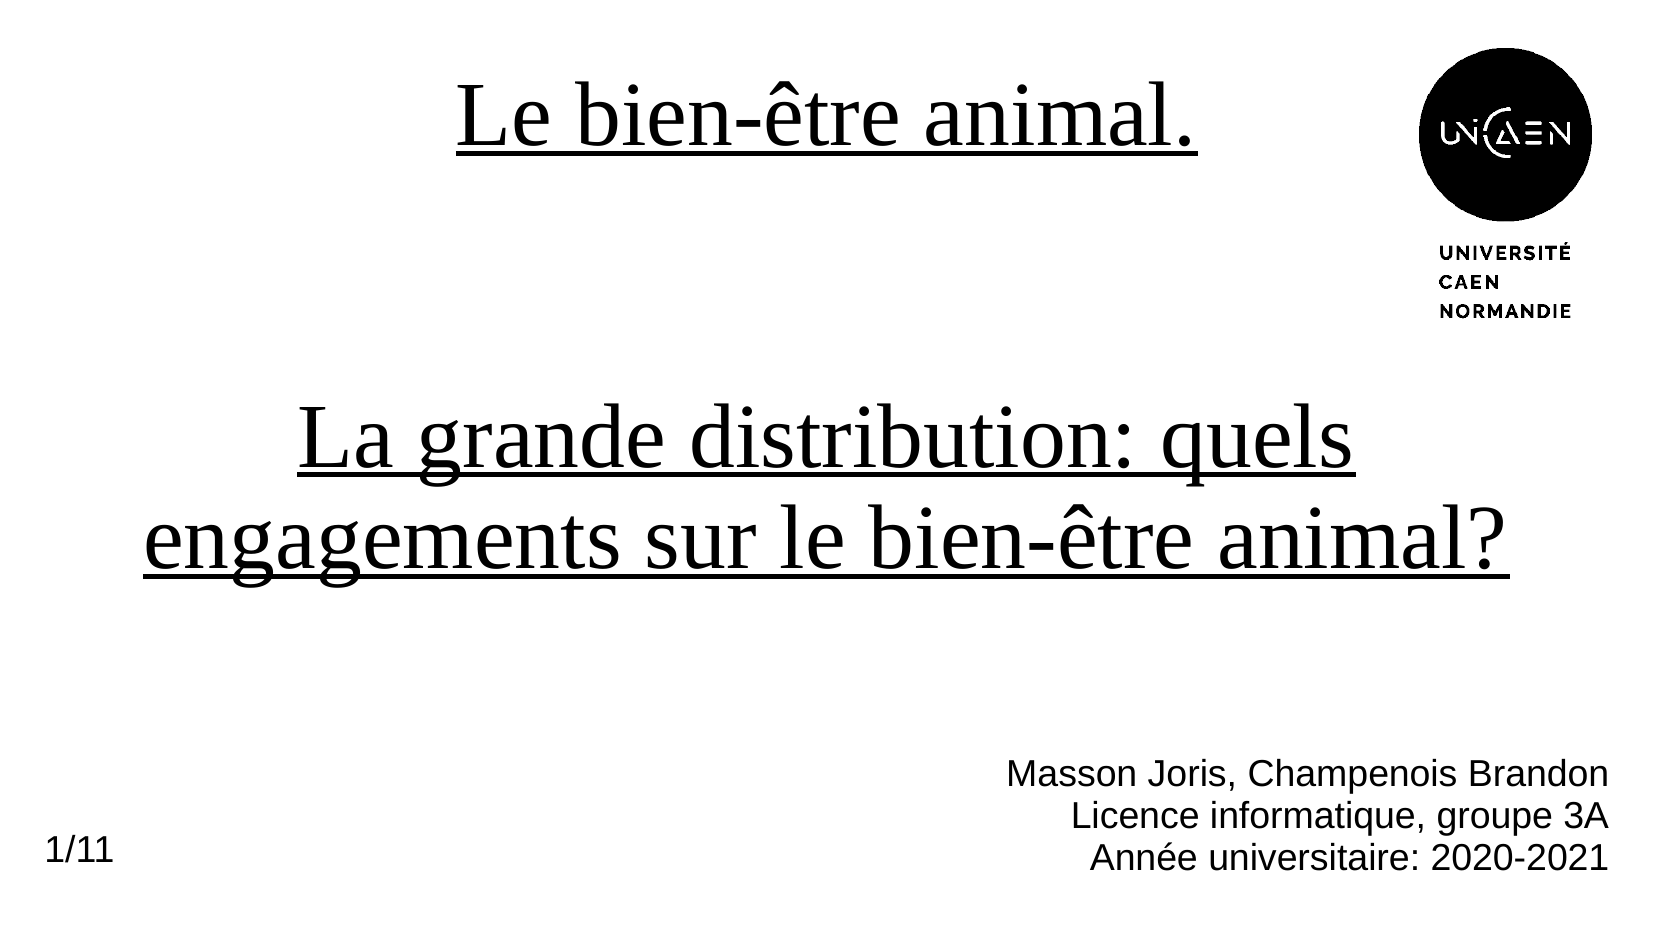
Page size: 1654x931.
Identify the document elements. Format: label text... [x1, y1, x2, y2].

picture [1417, 42, 1594, 325]
subtitle La grande distribution: quels engagements sur le bien-être animal? [82, 217, 1571, 758]
text_box <numéro>/11 [29, 820, 178, 920]
text_box Masson Joris, Champenois Brandon Licence informatique, groupe 3A Année universitaire: 2020-2021 [915, 745, 1625, 886]
title Le bien-être animal. [82, 37, 1571, 193]
